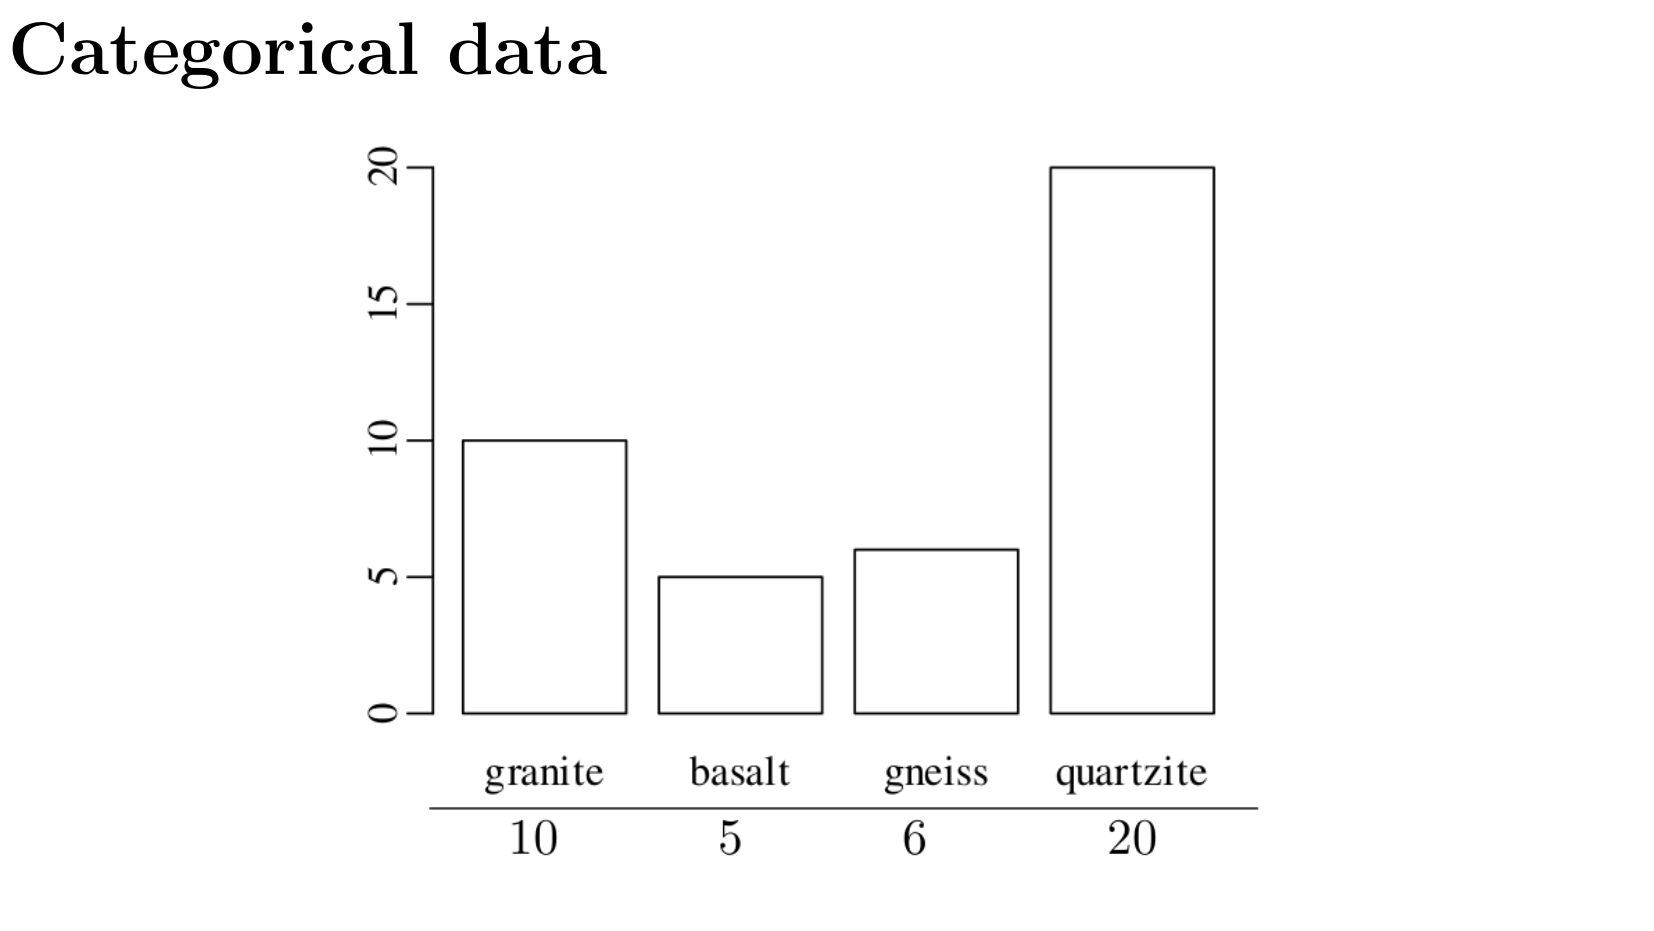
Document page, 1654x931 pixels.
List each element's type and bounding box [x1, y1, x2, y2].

picture [1, 11, 621, 89]
picture [351, 134, 1228, 799]
picture [423, 801, 1266, 863]
